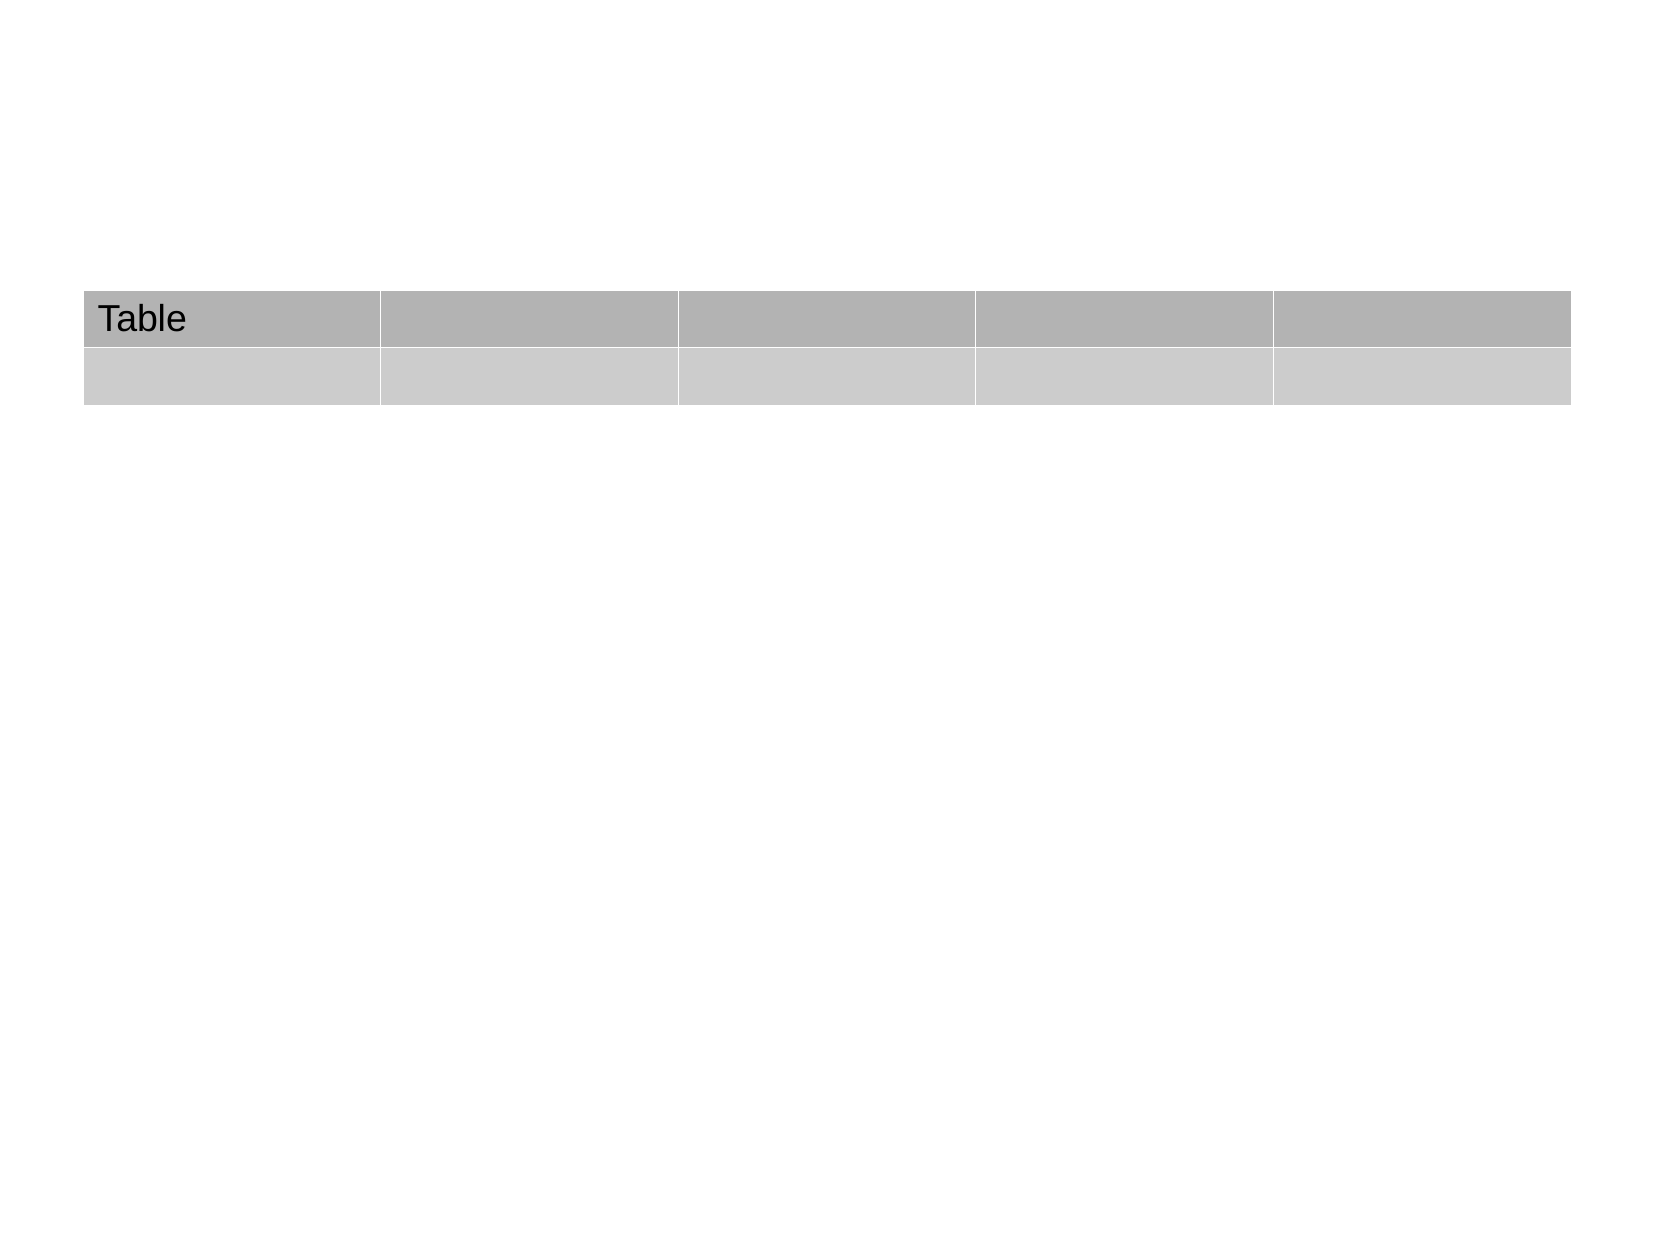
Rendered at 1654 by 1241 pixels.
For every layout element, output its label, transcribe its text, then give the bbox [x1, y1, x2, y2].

table_header [381, 291, 678, 347]
table_cell [1274, 348, 1571, 405]
table_header [679, 291, 975, 347]
table_cell [976, 348, 1273, 405]
table_cell [381, 348, 678, 405]
table_header [1274, 291, 1571, 347]
table_cell [679, 348, 975, 405]
table_header [976, 291, 1273, 347]
table_header Table [84, 291, 380, 347]
table_cell [84, 348, 380, 405]
